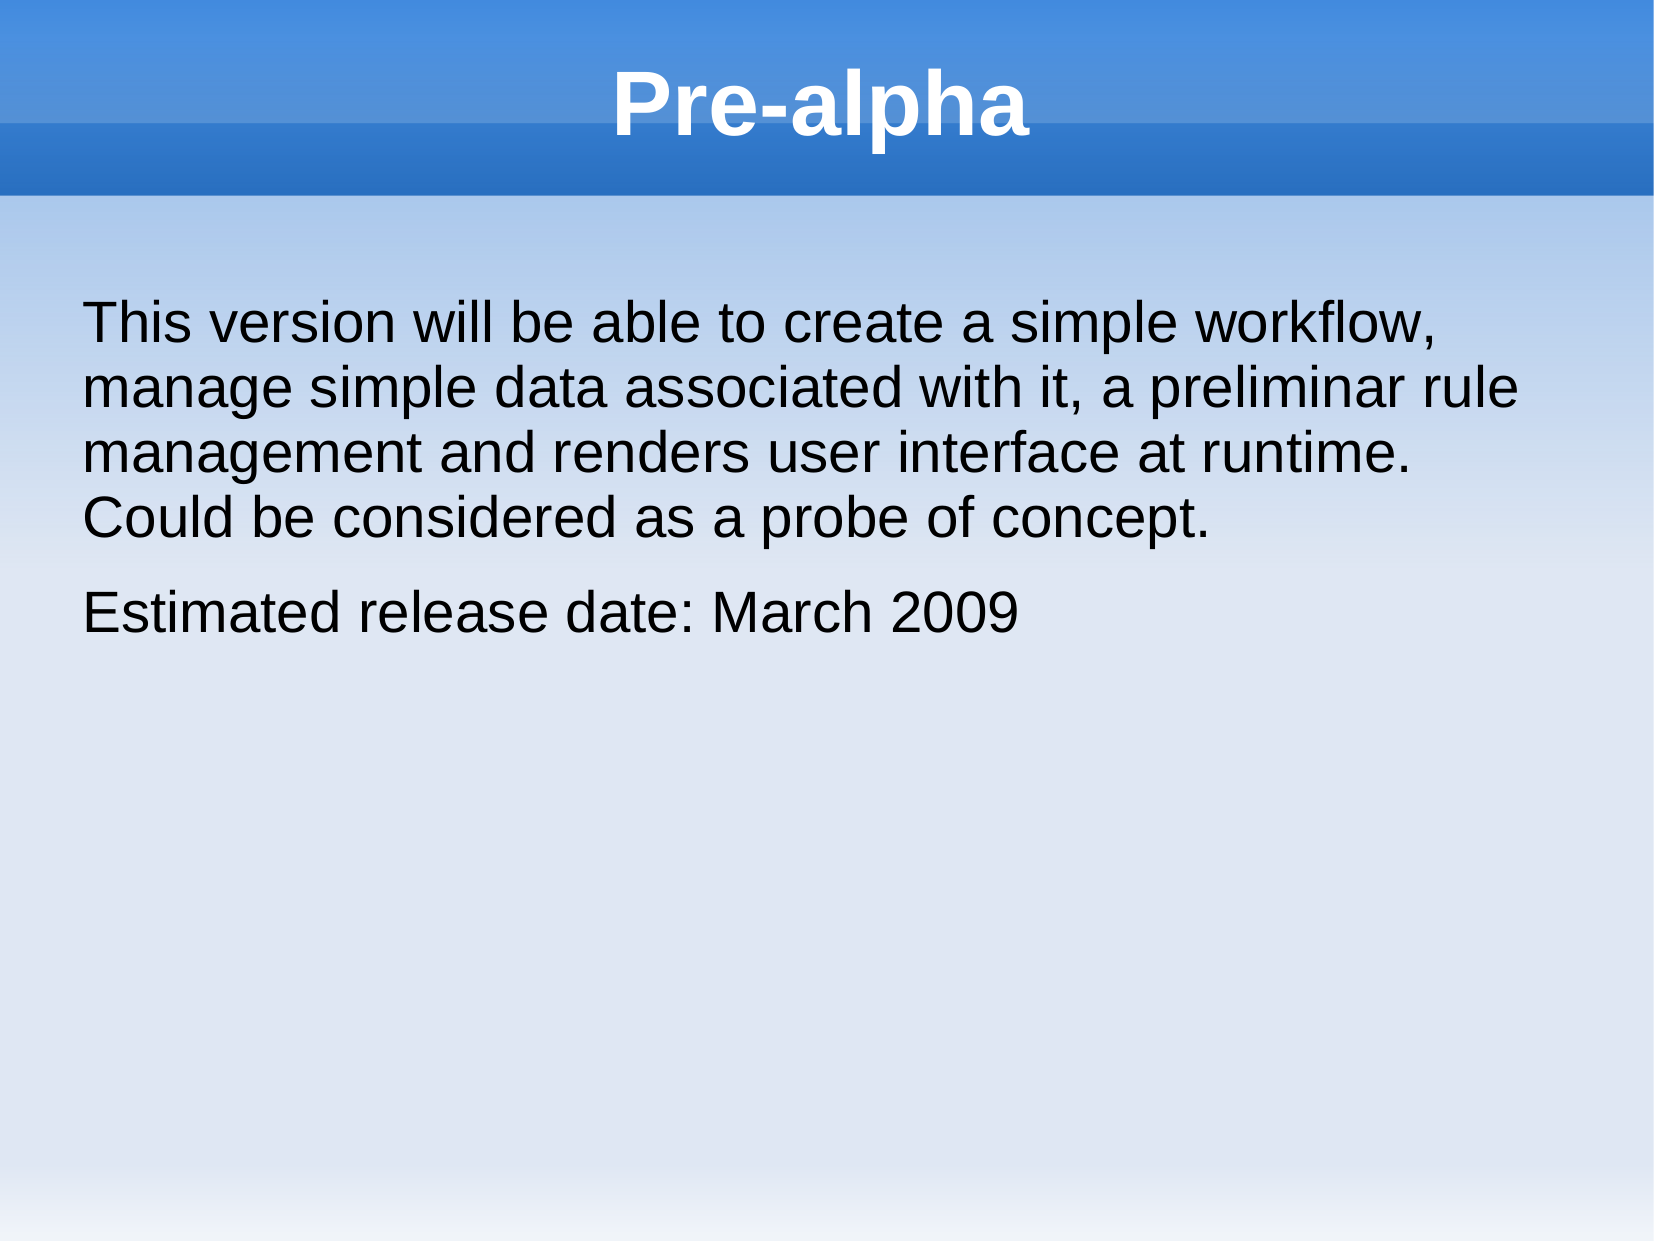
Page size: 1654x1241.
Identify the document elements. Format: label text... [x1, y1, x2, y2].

title Pre-alpha [76, 0, 1565, 208]
picture [0, 0, 1654, 1241]
list This version will be able to create a simple workflow, manage simple data associated with it, a preliminar rule management and renders user interface at runtime. Could be considered as a probe of concept. Estimated release date: March 2009 [82, 290, 1571, 1094]
